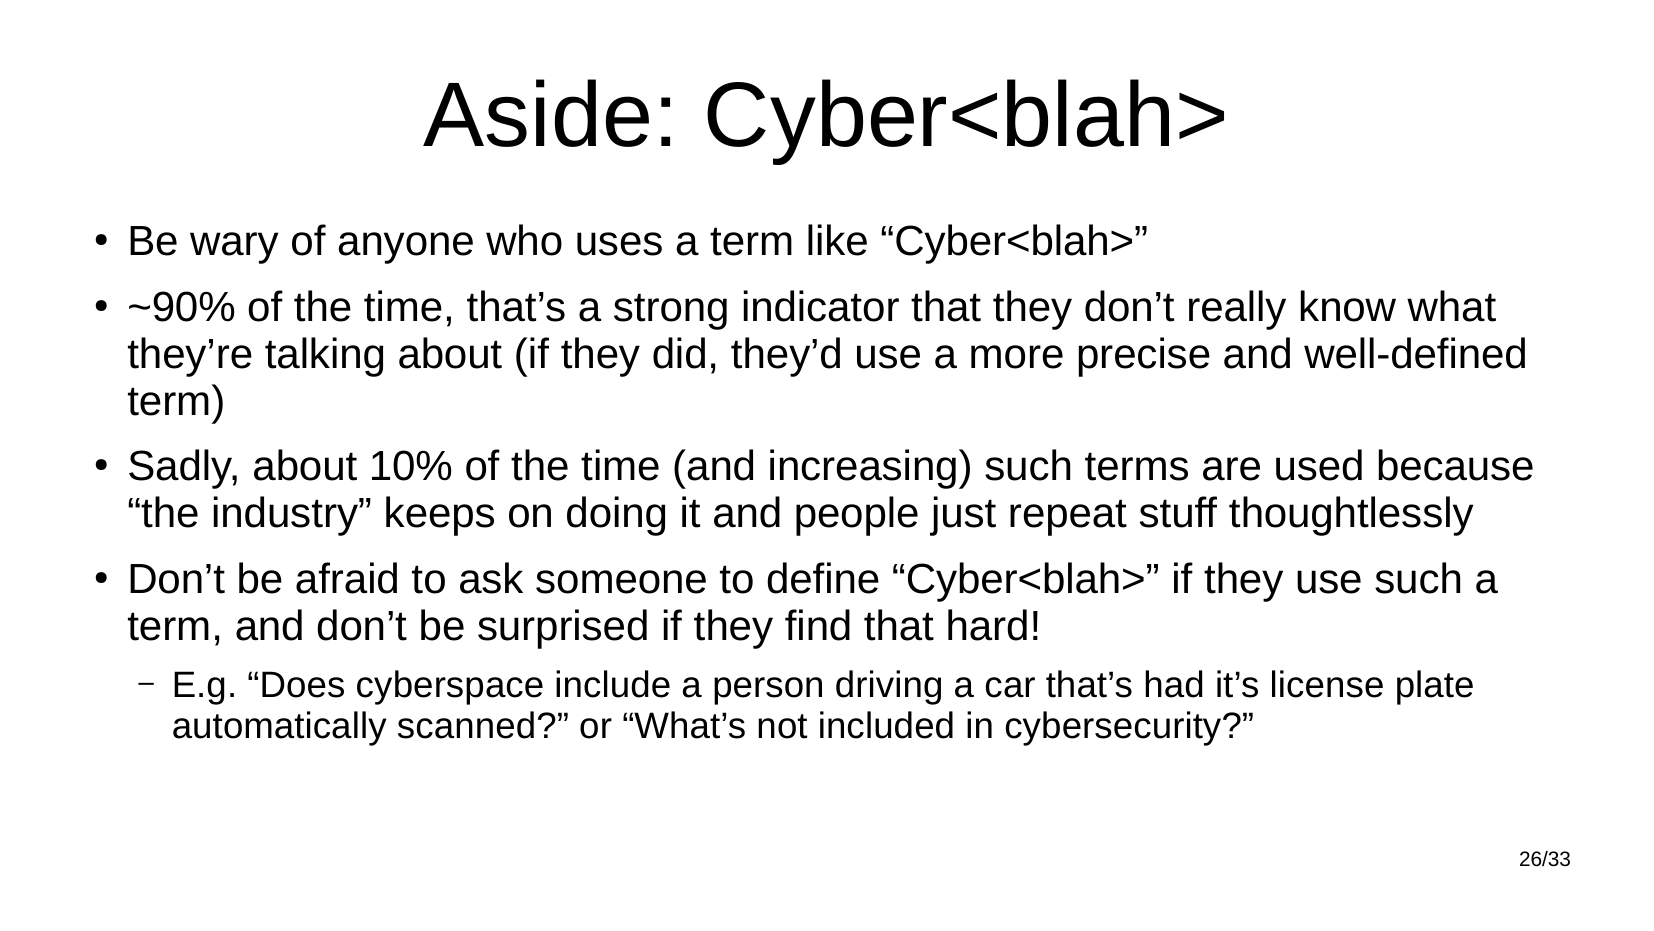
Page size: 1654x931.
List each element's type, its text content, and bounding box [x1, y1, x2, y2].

list Be wary of anyone who uses a term like “Cyber<blah>” ~90% of the time, that’s a strong indicator that they don’t really know what they’re talking about (if they did, they’d use a more precise and well-defined term) Sadly, about 10% of the time (and increasing) such terms are used because “the industry” keeps on doing it and people just repeat stuff thoughtlessly Don’t be afraid to ask someone to define “Cyber<blah>” if they use such a term, and don’t be surprised if they find that hard! E.g. “Does cyberspace include a person driving a car that’s had it’s license plate automatically scanned?” or “What’s not included in cybersecurity?” [82, 217, 1571, 758]
title Aside: Cyber<blah> [82, 37, 1571, 193]
